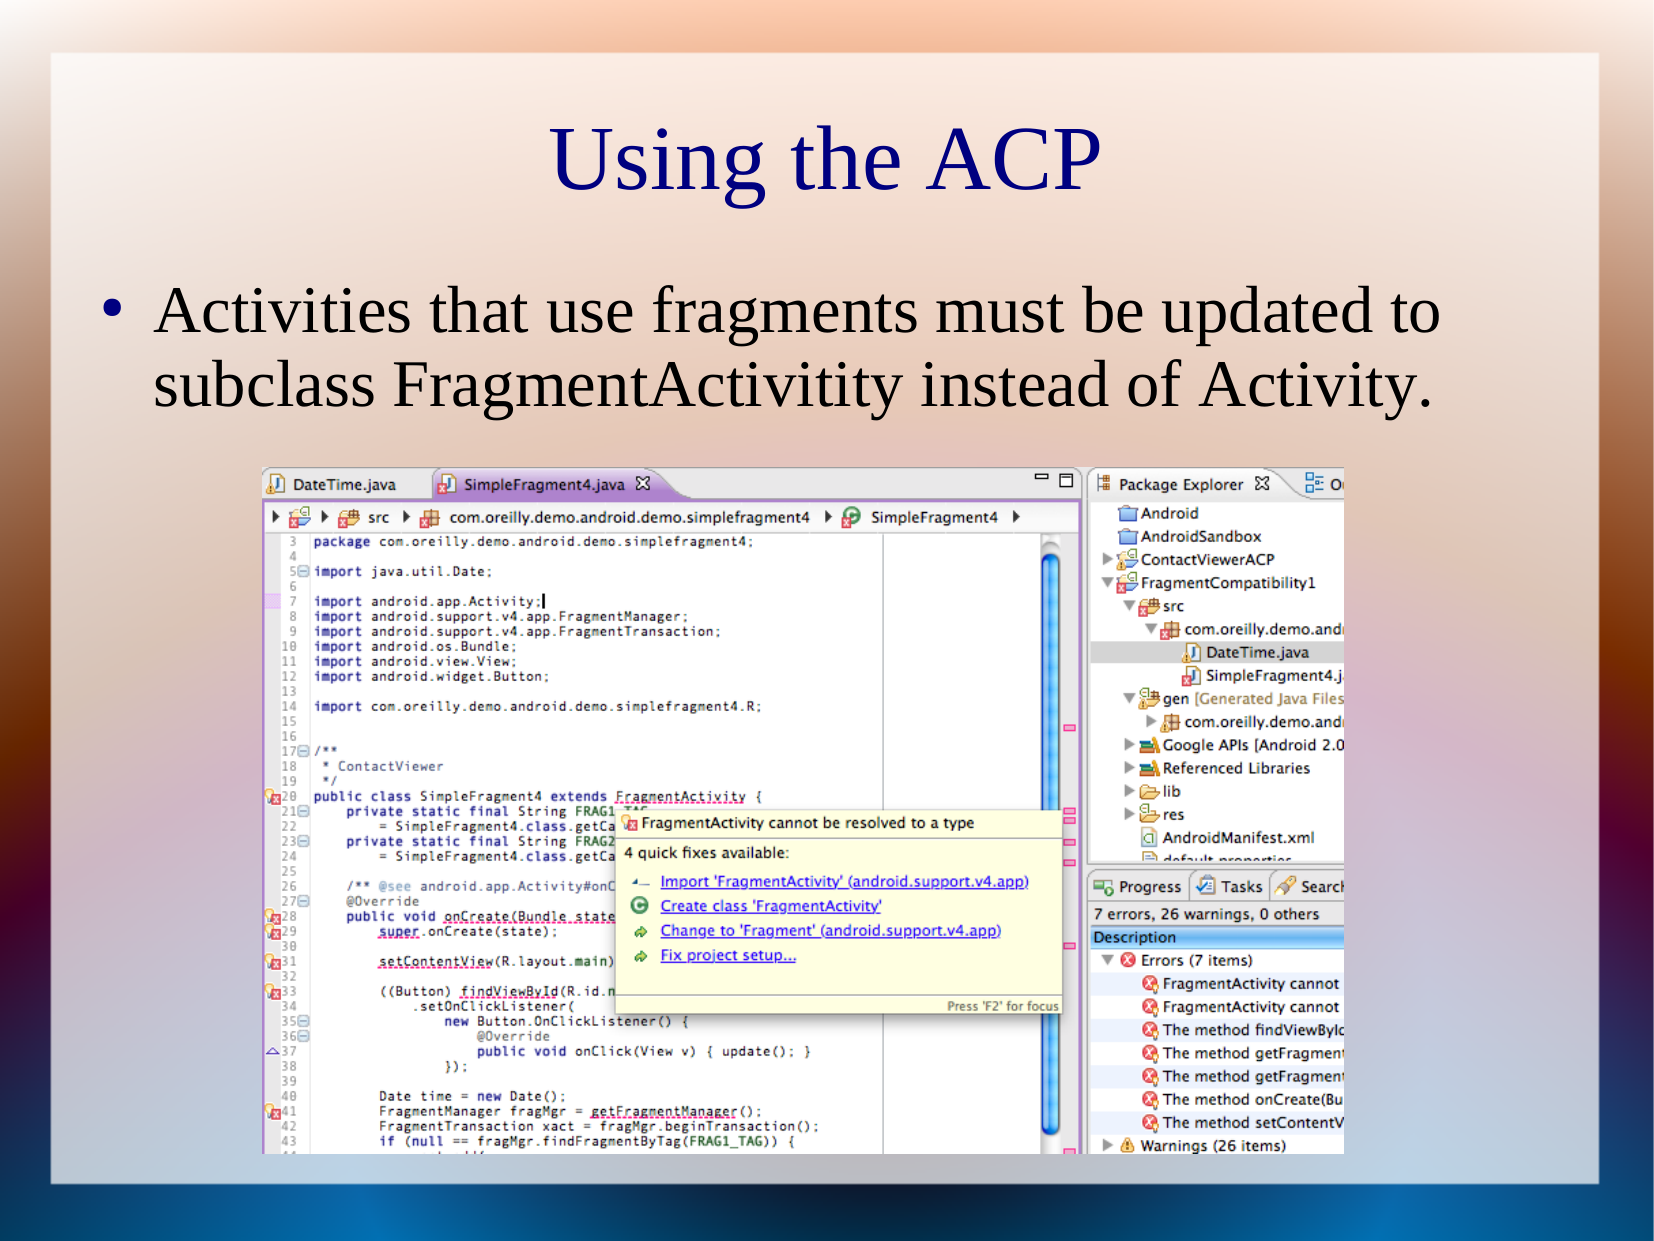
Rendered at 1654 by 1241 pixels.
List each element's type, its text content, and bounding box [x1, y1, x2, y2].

title Using the ACP [82, 55, 1571, 263]
list Activities that use fragments must be updated to subclass FragmentActivitity instead of Activity. [82, 272, 1571, 1016]
picture [0, 0, 1654, 1241]
